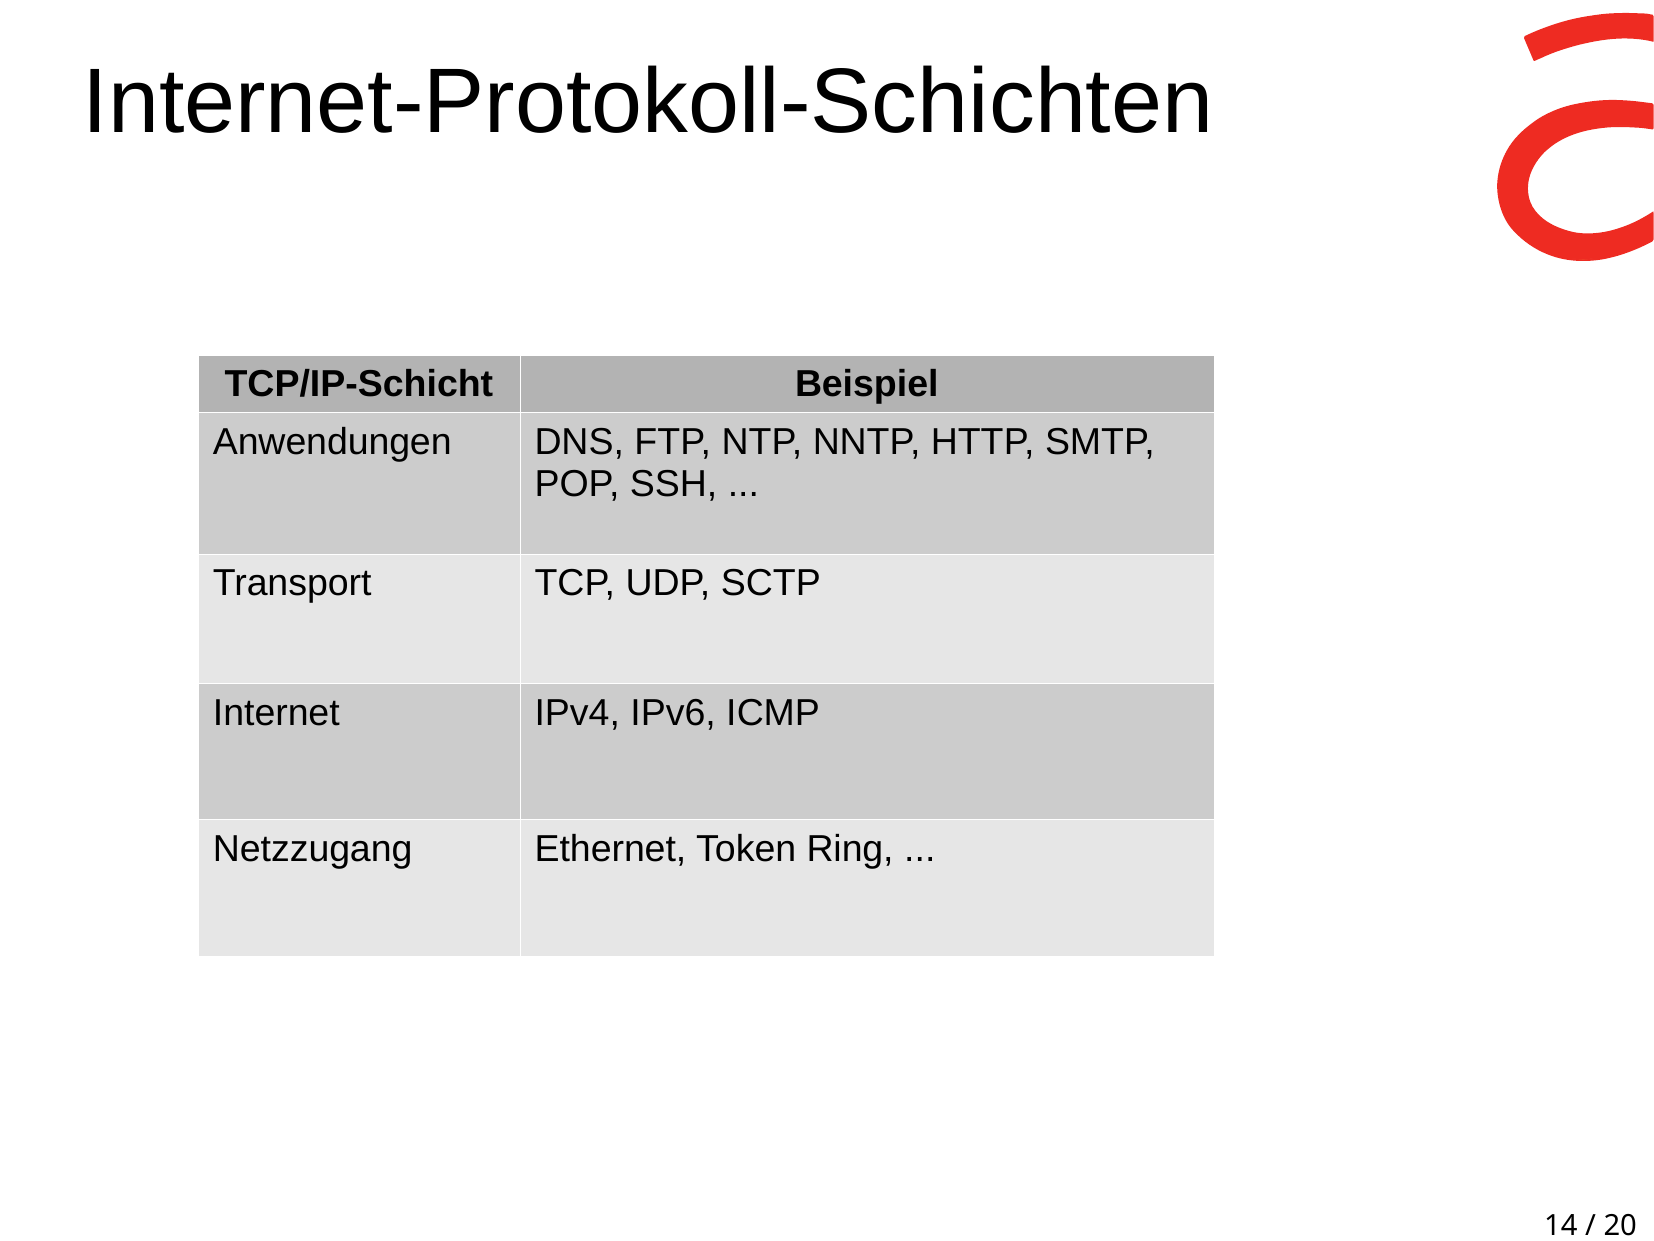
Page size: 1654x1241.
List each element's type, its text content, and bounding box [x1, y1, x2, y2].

table_cell Transport [199, 555, 520, 683]
table_cell Ethernet, Token Ring, ... [521, 820, 1214, 956]
title Internet-Protokoll-Schichten [82, 49, 1571, 257]
table_cell Netzzugang [199, 820, 520, 956]
table_cell Anwendungen [199, 413, 520, 554]
table_cell IPv4, IPv6, ICMP [521, 684, 1214, 819]
table_cell DNS, FTP, NTP, NNTP, HTTP, SMTP, POP, SSH, ... [521, 413, 1214, 554]
table_cell TCP, UDP, SCTP [521, 555, 1214, 683]
table_header TCP/IP-Schicht [199, 356, 520, 412]
table_header Beispiel [521, 356, 1214, 412]
table_cell Internet [199, 684, 520, 819]
